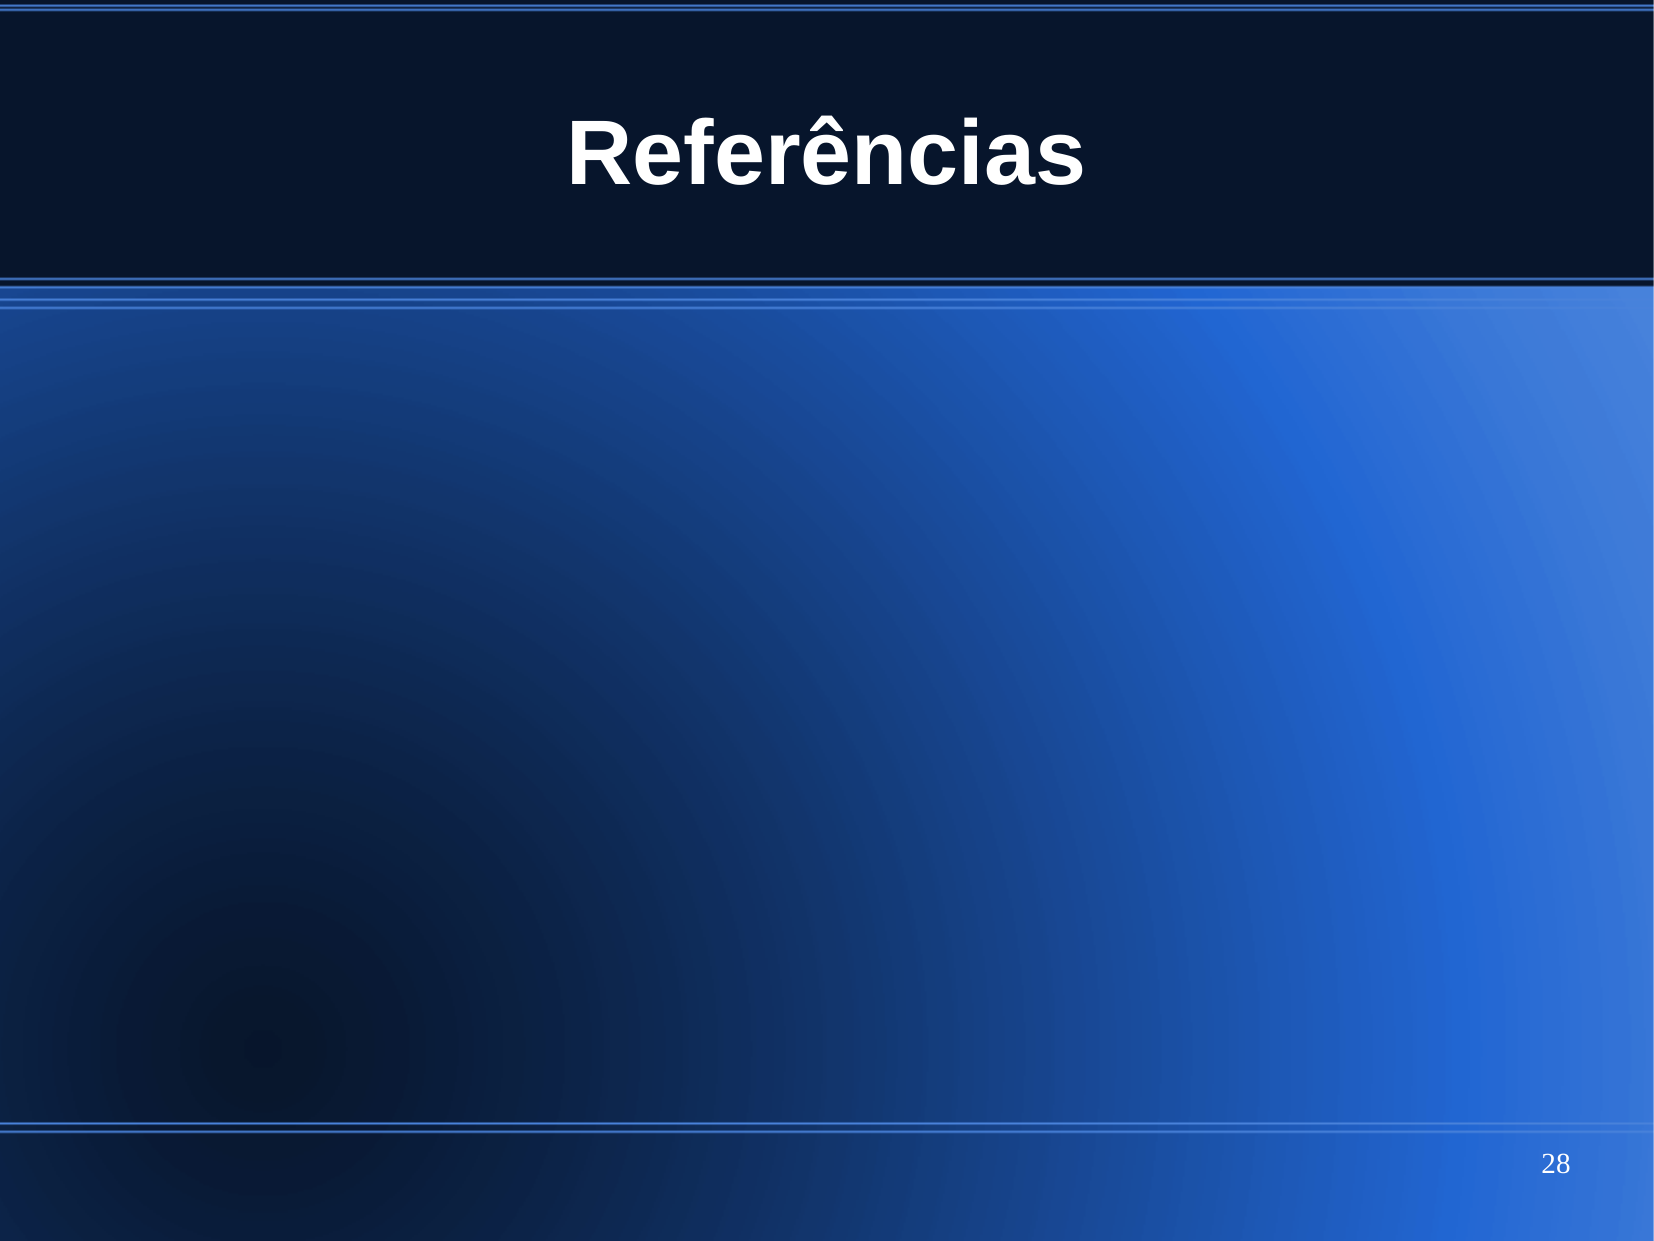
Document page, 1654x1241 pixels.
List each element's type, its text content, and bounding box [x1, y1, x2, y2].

title Referências [82, 49, 1571, 257]
picture [0, 0, 1654, 1241]
